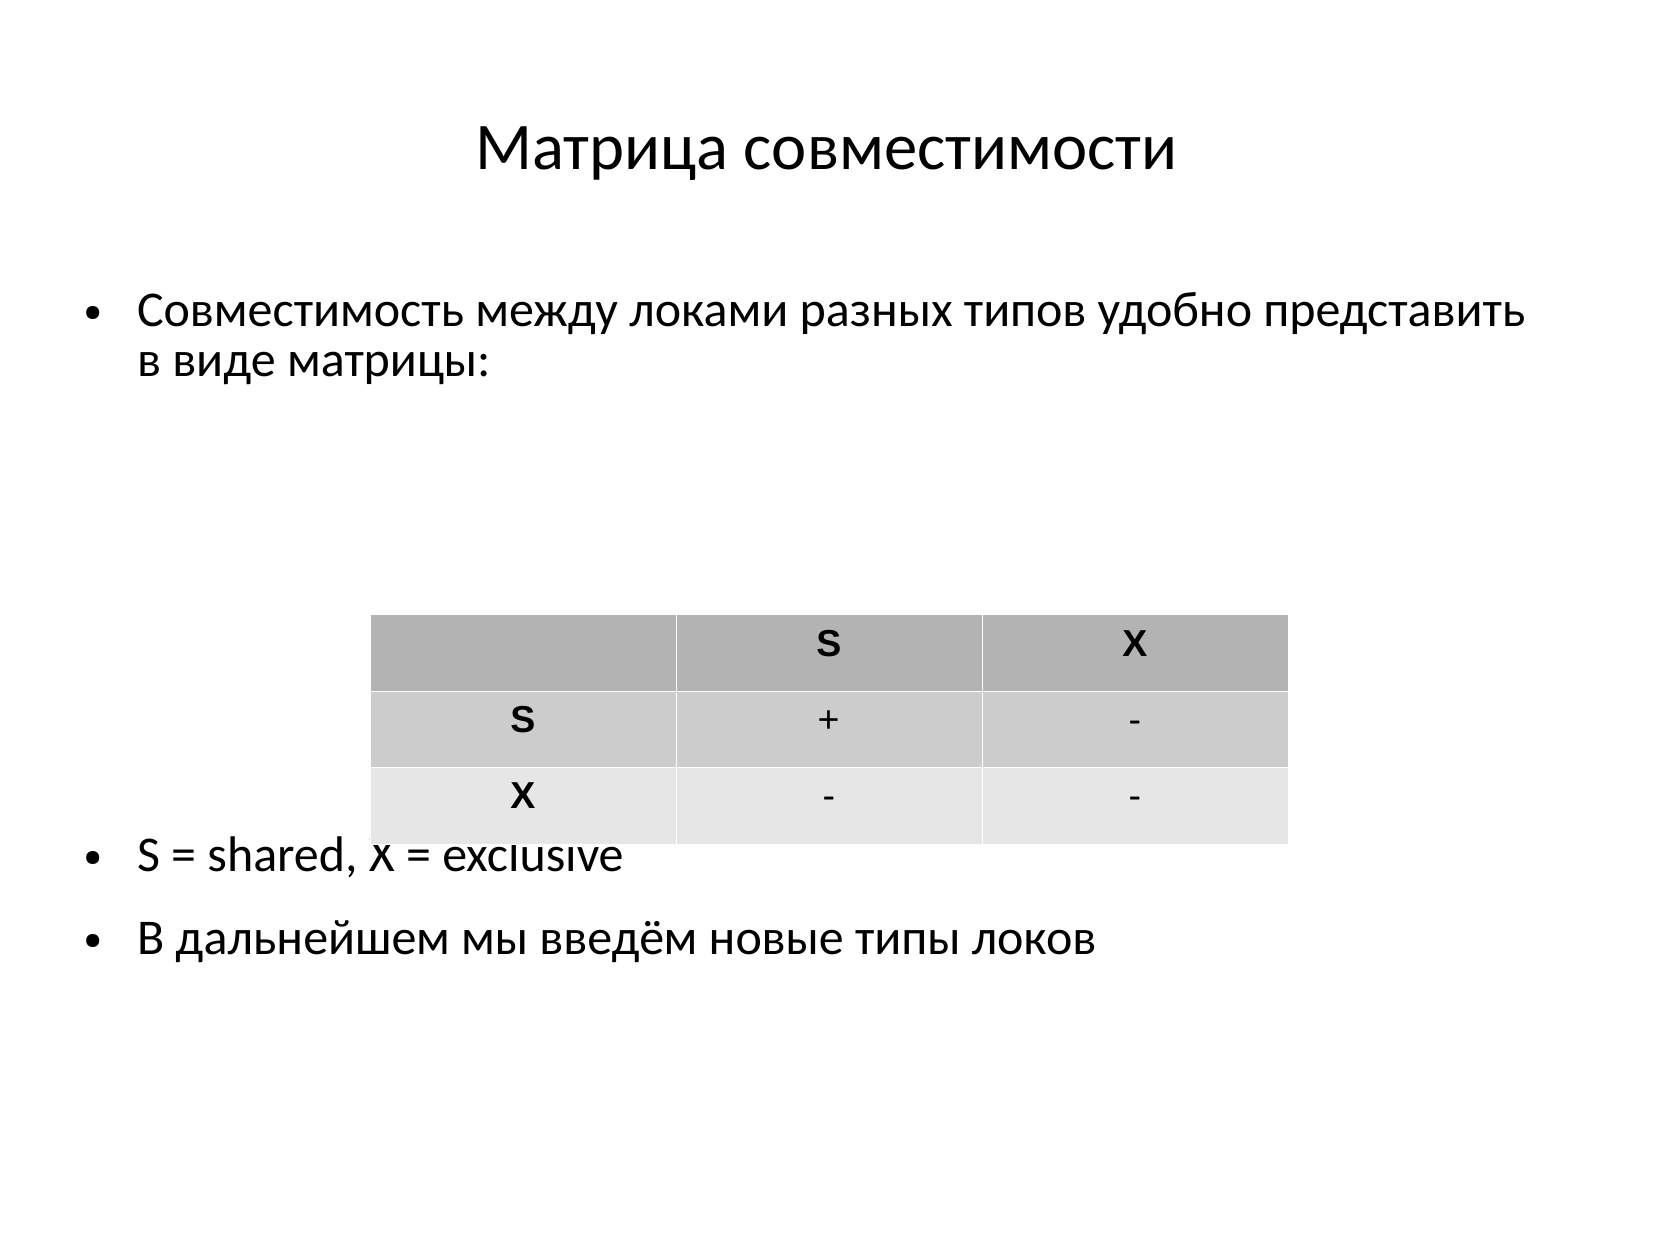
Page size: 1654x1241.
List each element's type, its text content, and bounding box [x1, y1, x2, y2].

table_cell X [371, 768, 676, 844]
table_cell - [983, 692, 1288, 767]
table_cell + [677, 692, 982, 767]
table_cell - [983, 768, 1288, 844]
table_header [371, 615, 676, 691]
list Совместимость между локами разных типов удобно представить в виде матрицы: S = shared, X = exclusive В дальнейшем мы введём новые типы локов [66, 289, 1555, 1108]
table_cell - [677, 768, 982, 844]
title Матрица совместимости [82, 49, 1571, 257]
table_header S [677, 615, 982, 691]
table_cell S [371, 692, 676, 767]
table_header X [983, 615, 1288, 691]
